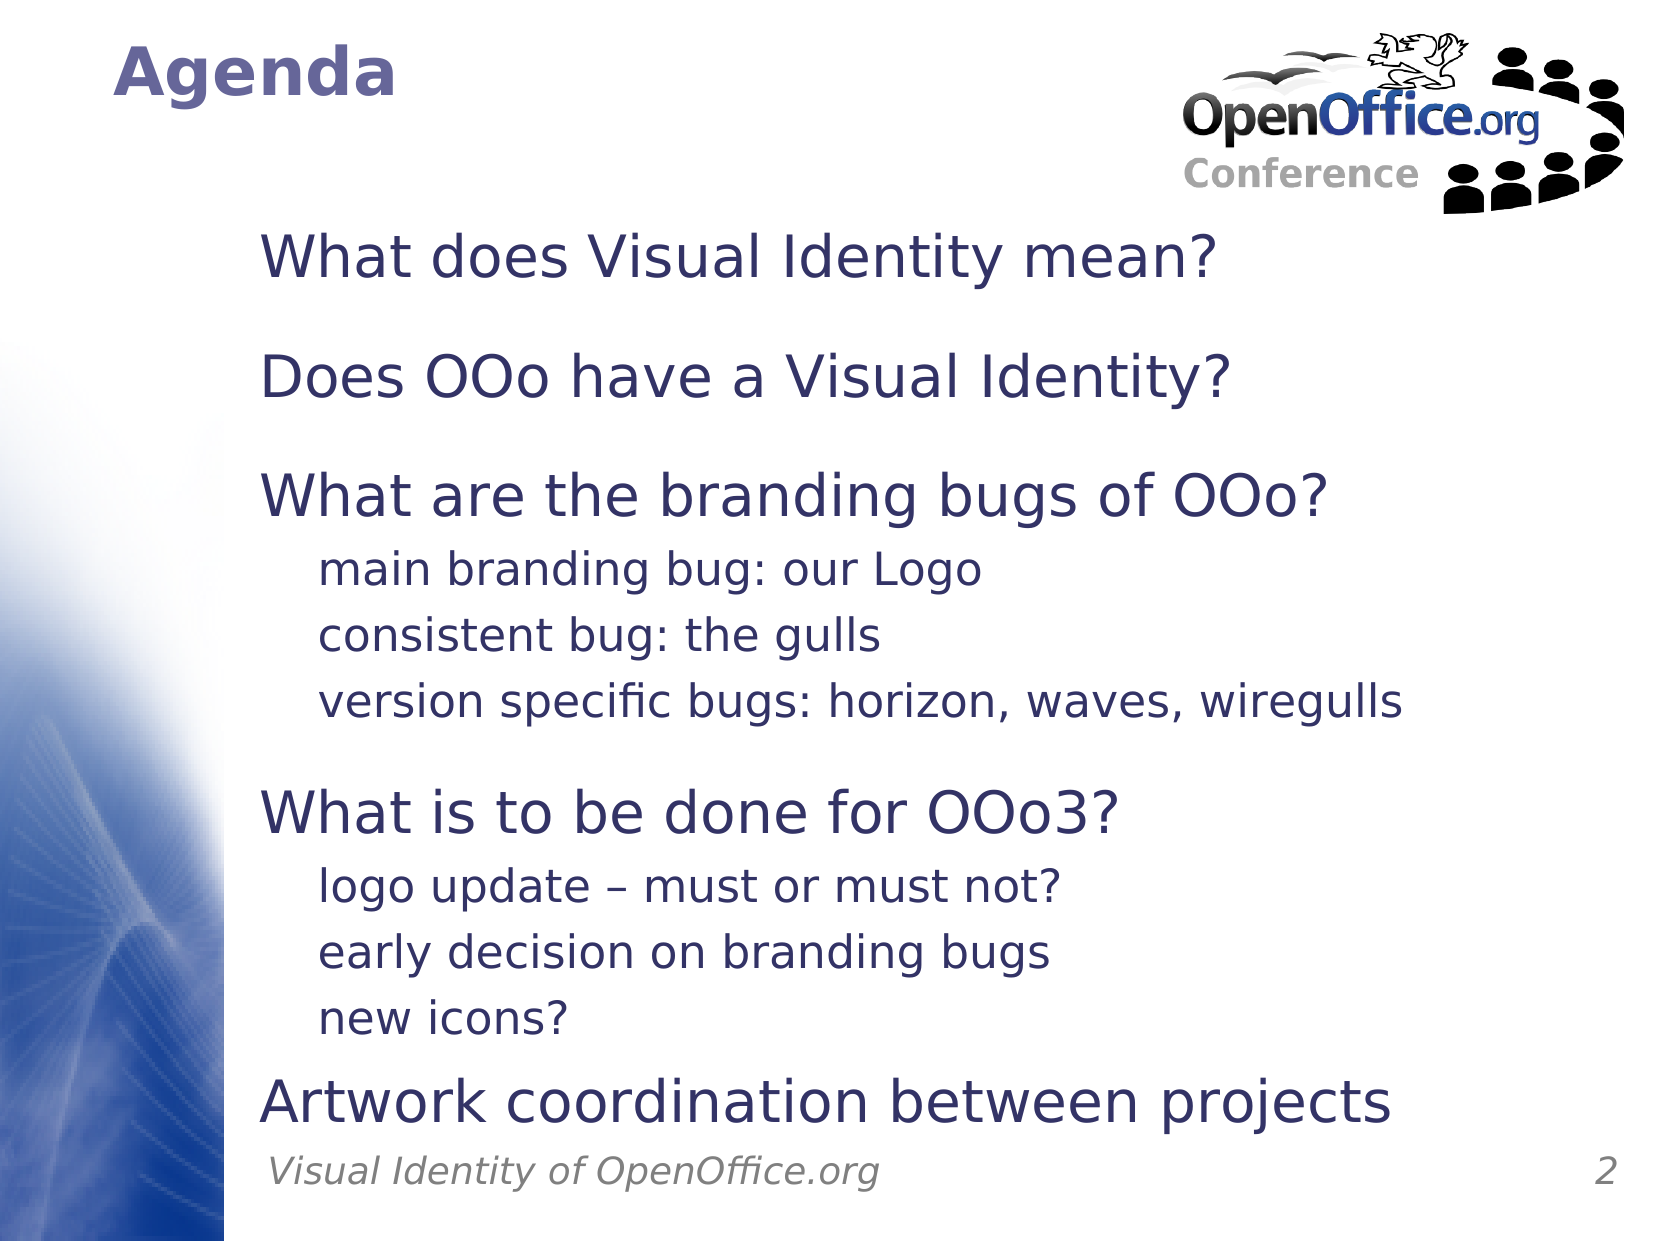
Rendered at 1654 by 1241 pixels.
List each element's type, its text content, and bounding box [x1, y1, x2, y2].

list What does Visual Identity mean? Does OOo have a Visual Identity? What are the branding bugs of OOo? main branding bug: our Logo consistent bug: the gulls version specific bugs: horizon, waves, wiregulls What is to be done for OOo3? logo update – must or must not? early decision on branding bugs new icons? Artwork coordination between projects [223, 223, 1619, 1137]
title Agenda [24, 15, 443, 129]
picture [1183, 33, 1624, 214]
picture [0, 0, 224, 1241]
